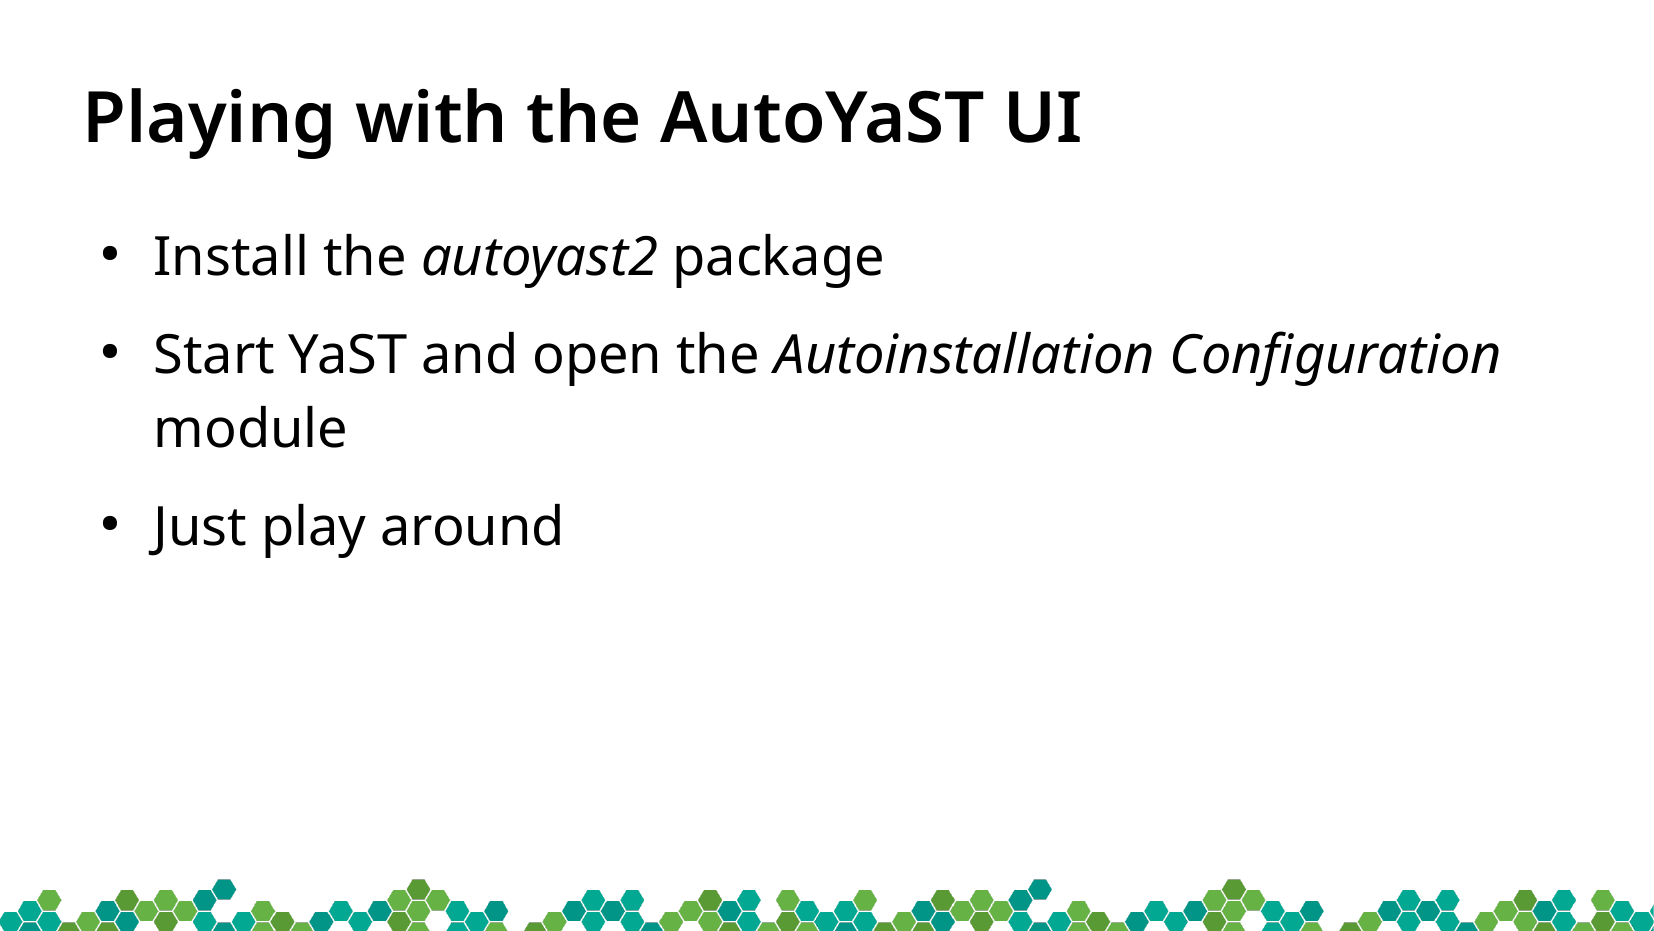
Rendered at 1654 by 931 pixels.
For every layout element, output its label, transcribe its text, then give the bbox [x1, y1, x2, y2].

picture [0, 871, 1654, 931]
list Install the autoyast2 package Start YaST and open the Autoinstallation Configuration module Just play around [82, 217, 1571, 758]
title Playing with the AutoYaST UI [82, 37, 1571, 193]
